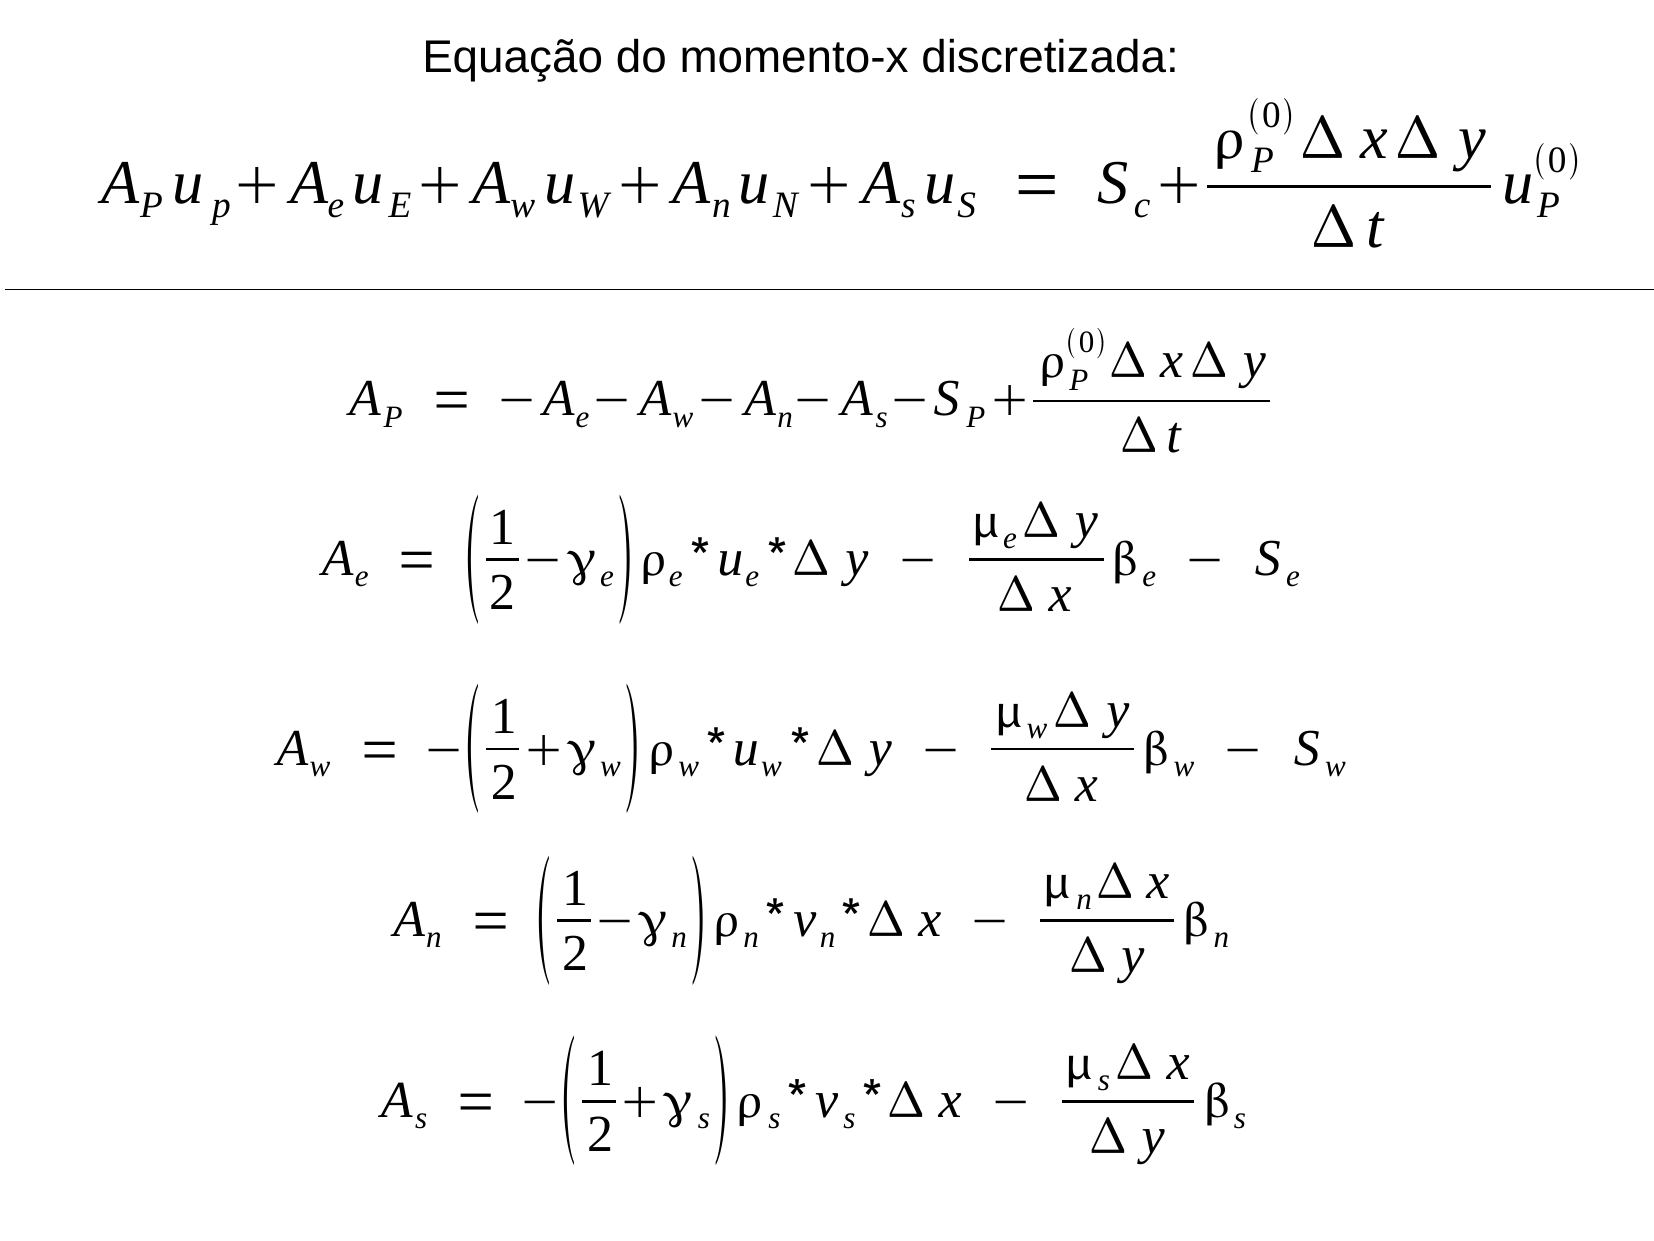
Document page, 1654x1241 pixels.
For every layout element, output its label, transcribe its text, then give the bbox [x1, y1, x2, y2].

text_box Equação do momento-x discretizada: [407, 23, 1180, 90]
chart [382, 850, 1235, 989]
chart [88, 94, 1587, 268]
chart [369, 1031, 1253, 1170]
chart [265, 679, 1352, 818]
chart [311, 489, 1307, 628]
chart [338, 324, 1280, 469]
